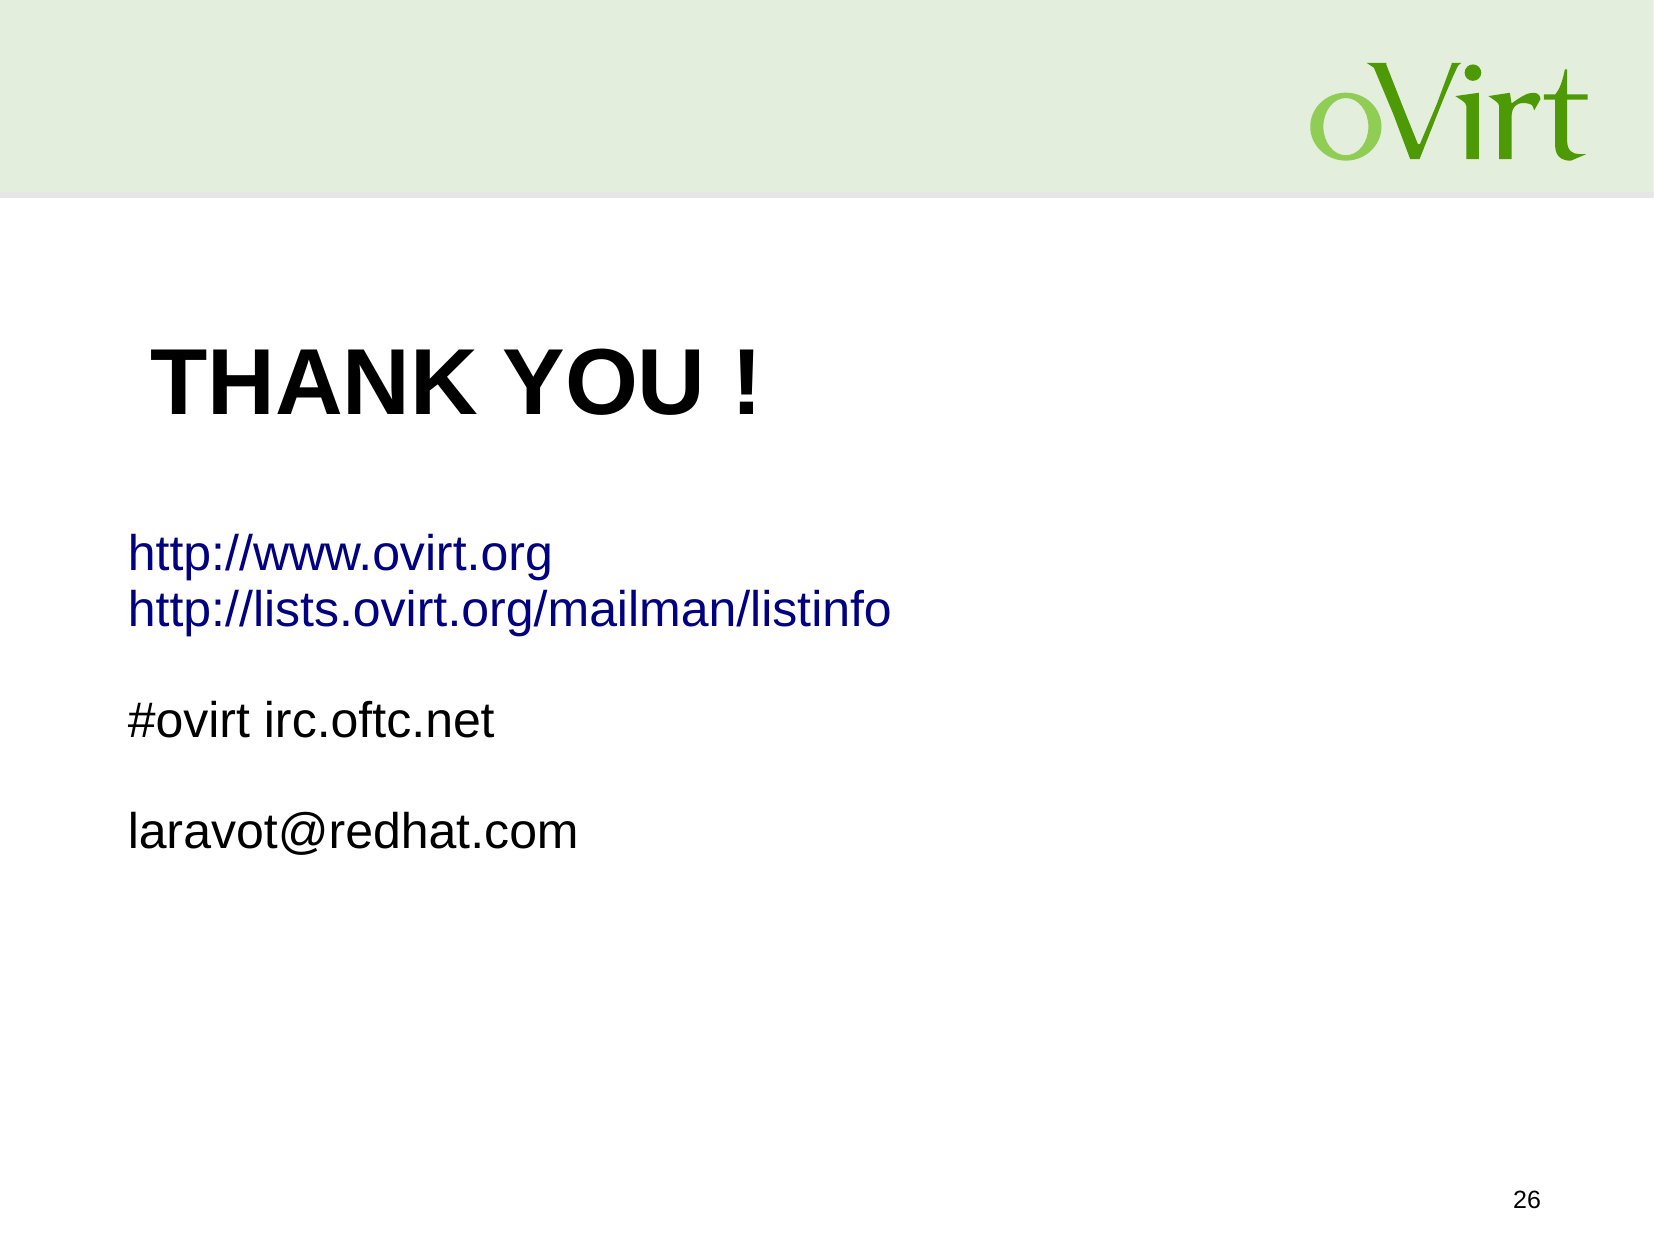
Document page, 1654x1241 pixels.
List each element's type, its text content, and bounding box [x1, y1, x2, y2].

text_box http://www.ovirt.org http://lists.ovirt.org/mailman/listinfo #ovirt irc.oftc.net laravot@redhat.com [127, 525, 1501, 1095]
text_box THANK YOU ! [150, 329, 1523, 451]
